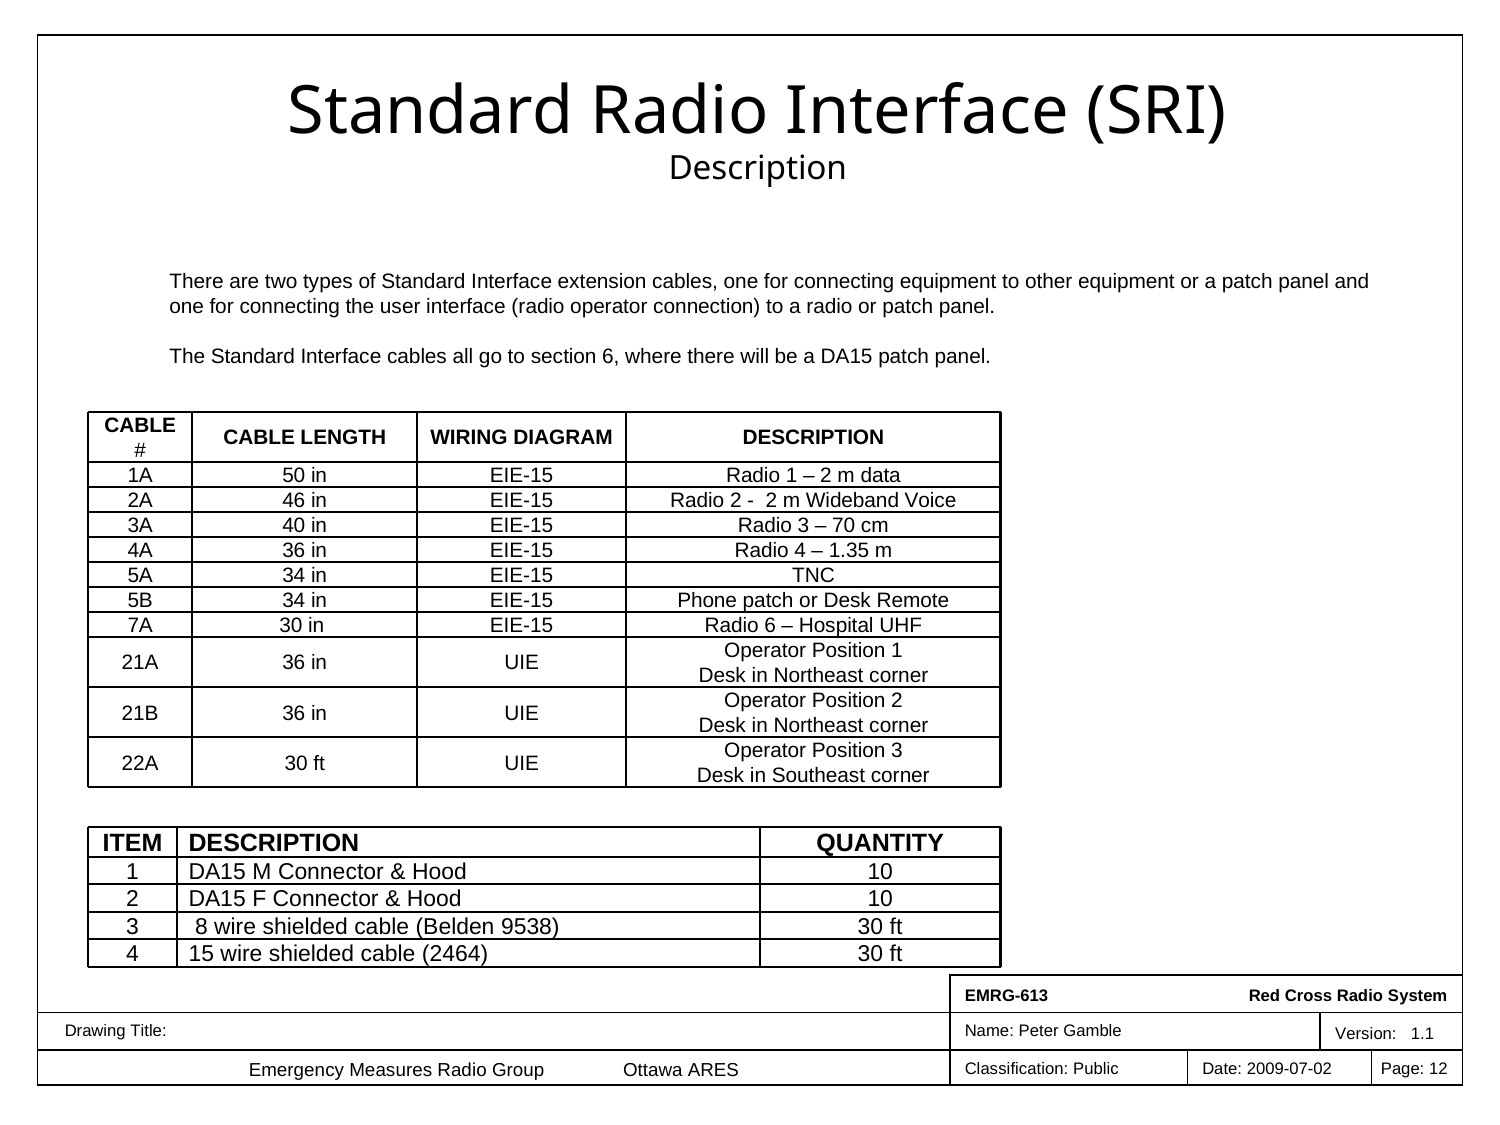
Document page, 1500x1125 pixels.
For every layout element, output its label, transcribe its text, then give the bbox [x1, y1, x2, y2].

text_box UIE [418, 638, 625, 686]
text_box EIE-15 [418, 513, 625, 536]
text_box EIE-15 [418, 588, 625, 611]
text_box 36 in [193, 688, 416, 736]
text_box EIE-15 [418, 463, 625, 486]
text_box Radio 4 – 1.35 m [627, 538, 999, 561]
text_box ITEM [89, 828, 176, 856]
text_box 30 ft [193, 738, 416, 786]
text_box Radio 3 – 70 cm [627, 513, 999, 536]
text_box 21A [89, 638, 191, 686]
text_box 4A [89, 538, 191, 561]
text_box TNC [627, 563, 999, 586]
text_box 40 in [193, 513, 416, 536]
text_box 50 in [193, 463, 416, 486]
text_box EIE-15 [418, 563, 625, 586]
text_box 5B [89, 588, 191, 611]
text_box 34 in [193, 563, 416, 586]
text_box 15 wire shielded cable (2464) [178, 940, 759, 966]
text_box 46 in [193, 488, 416, 511]
text_box 30 ft [761, 913, 999, 938]
text_box 10 [761, 885, 999, 911]
text_box Radio 1 – 2 m data [627, 463, 999, 486]
text_box 4 [89, 940, 176, 966]
text_box 8 wire shielded cable (Belden 9538) [178, 913, 759, 938]
text_box There are two types of Standard Interface extension cables, one for connecting equipment to other equipment or a patch panel and one for connecting the user interface (radio operator connection) to a radio or patch panel. The Standard Interface cables all go to section 6, where there will be a DA15 patch panel. [154, 260, 1396, 376]
text_box 21B [89, 688, 191, 736]
text_box DESCRIPTION [627, 413, 999, 461]
text_box EIE-15 [418, 538, 625, 561]
text_box Phone patch or Desk Remote [627, 588, 999, 611]
text_box UIE [418, 738, 625, 786]
text_box CABLE LENGTH [193, 413, 416, 461]
text_box 10 [761, 858, 999, 883]
text_box 7A [89, 613, 191, 636]
text_box Operator Position 3 Desk in Southeast corner [627, 738, 999, 786]
text_box 30 ft [761, 940, 999, 966]
text_box 3 [89, 913, 176, 938]
text_box DA15 F Connector & Hood [178, 885, 759, 911]
text_box 3A [89, 513, 191, 536]
text_box 30 in [193, 613, 416, 636]
text_box 34 in [193, 588, 416, 611]
text_box 36 in [193, 638, 416, 686]
text_box 1 [89, 858, 176, 883]
text_box Emergency Measures Radio Group Ottawa ARES [50, 1049, 938, 1086]
text_box EIE-15 [418, 488, 625, 511]
text_box 2A [89, 488, 191, 511]
text_box Standard Radio Interface (SRI) Description [120, 32, 1396, 221]
text_box DA15 M Connector & Hood [178, 858, 759, 883]
text_box 1A [89, 463, 191, 486]
text_box Operator Position 2 Desk in Northeast corner [627, 688, 999, 736]
text_box QUANTITY [761, 828, 999, 856]
text_box 36 in [193, 538, 416, 561]
text_box 2 [89, 885, 176, 911]
text_box DESCRIPTION [178, 828, 759, 856]
text_box CABLE # [89, 413, 191, 461]
text_box EIE-15 [418, 613, 625, 636]
text_box Radio 2 - 2 m Wideband Voice [627, 488, 999, 511]
text_box UIE [418, 688, 625, 736]
text_box 5A [89, 563, 191, 586]
text_box Operator Position 1 Desk in Northeast corner [627, 638, 999, 686]
text_box Radio 6 – Hospital UHF [627, 613, 999, 636]
text_box 22A [89, 738, 191, 786]
text_box Page: <number> [1362, 1049, 1463, 1086]
text_box WIRING DIAGRAM [418, 413, 625, 461]
